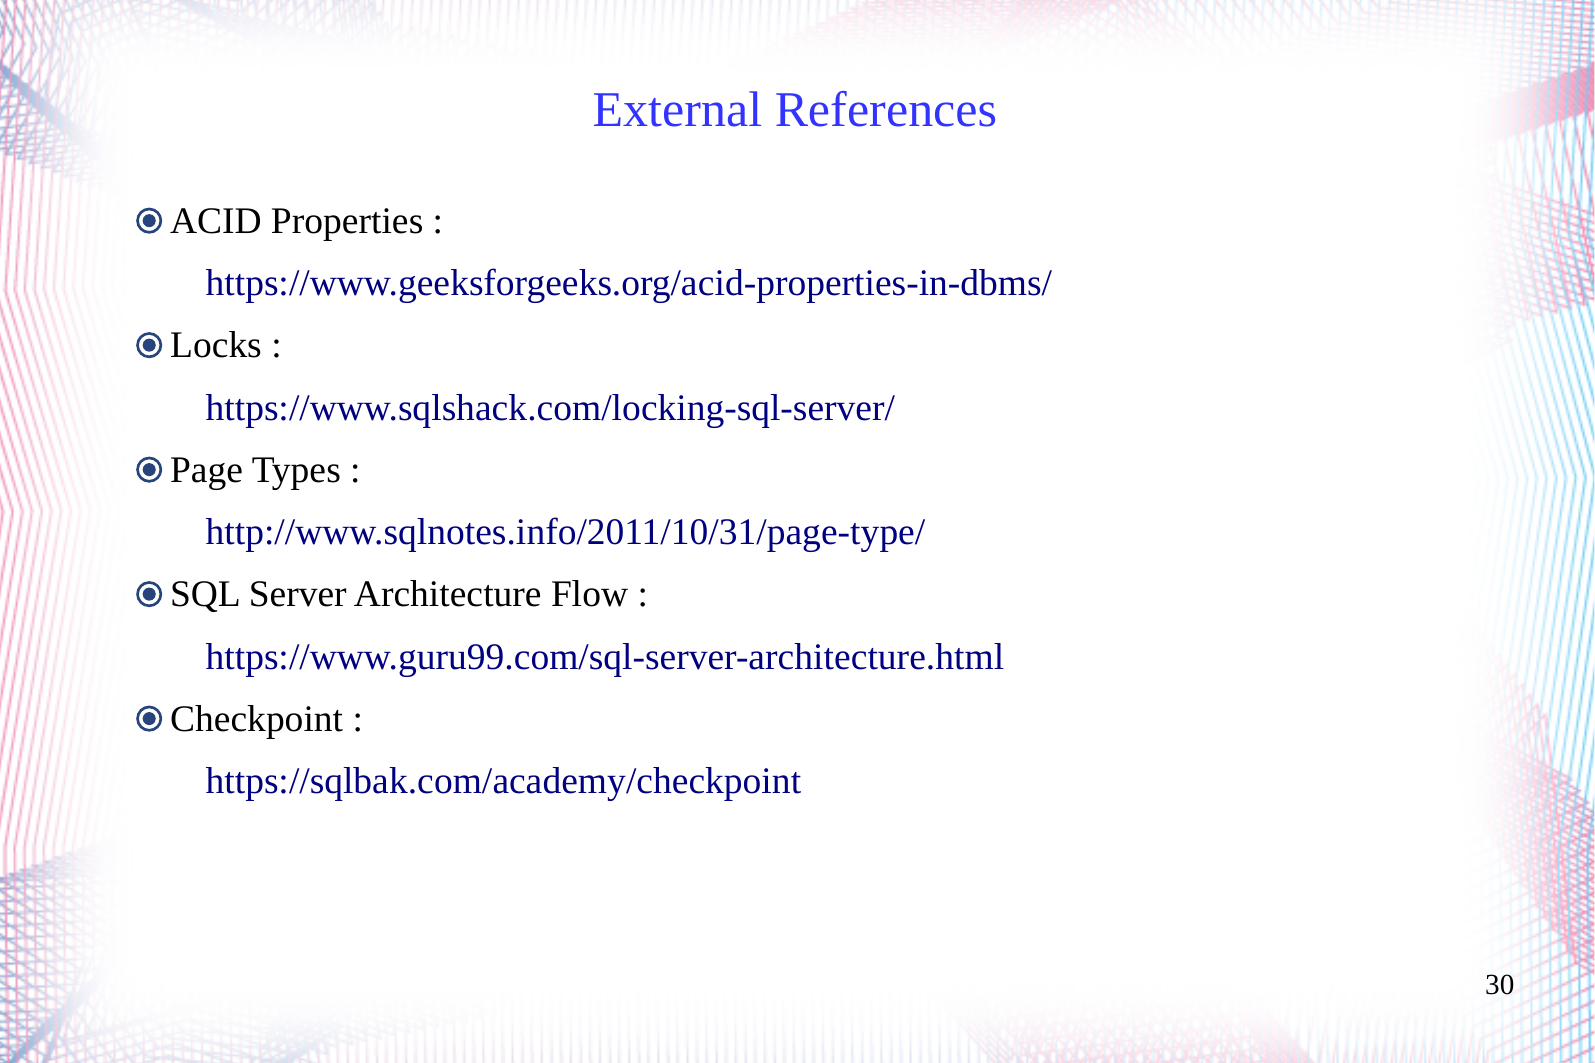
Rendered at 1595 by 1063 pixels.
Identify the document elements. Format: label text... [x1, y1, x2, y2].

picture [0, 0, 1595, 1063]
text_box External References ACID Properties : https://www.geeksforgeeks.org/acid-properties-in-dbms/ Locks : https://www.sqlshack.com/locking-sql-server/ Page Types : http://www.sqlnotes.info/2011/10/31/page-type/ SQL Server Architecture Flow : https://www.guru99.com/sql-server-architecture.html Checkpoint : https://sqlbak.com/academy/checkpoint [120, 75, 1471, 1006]
